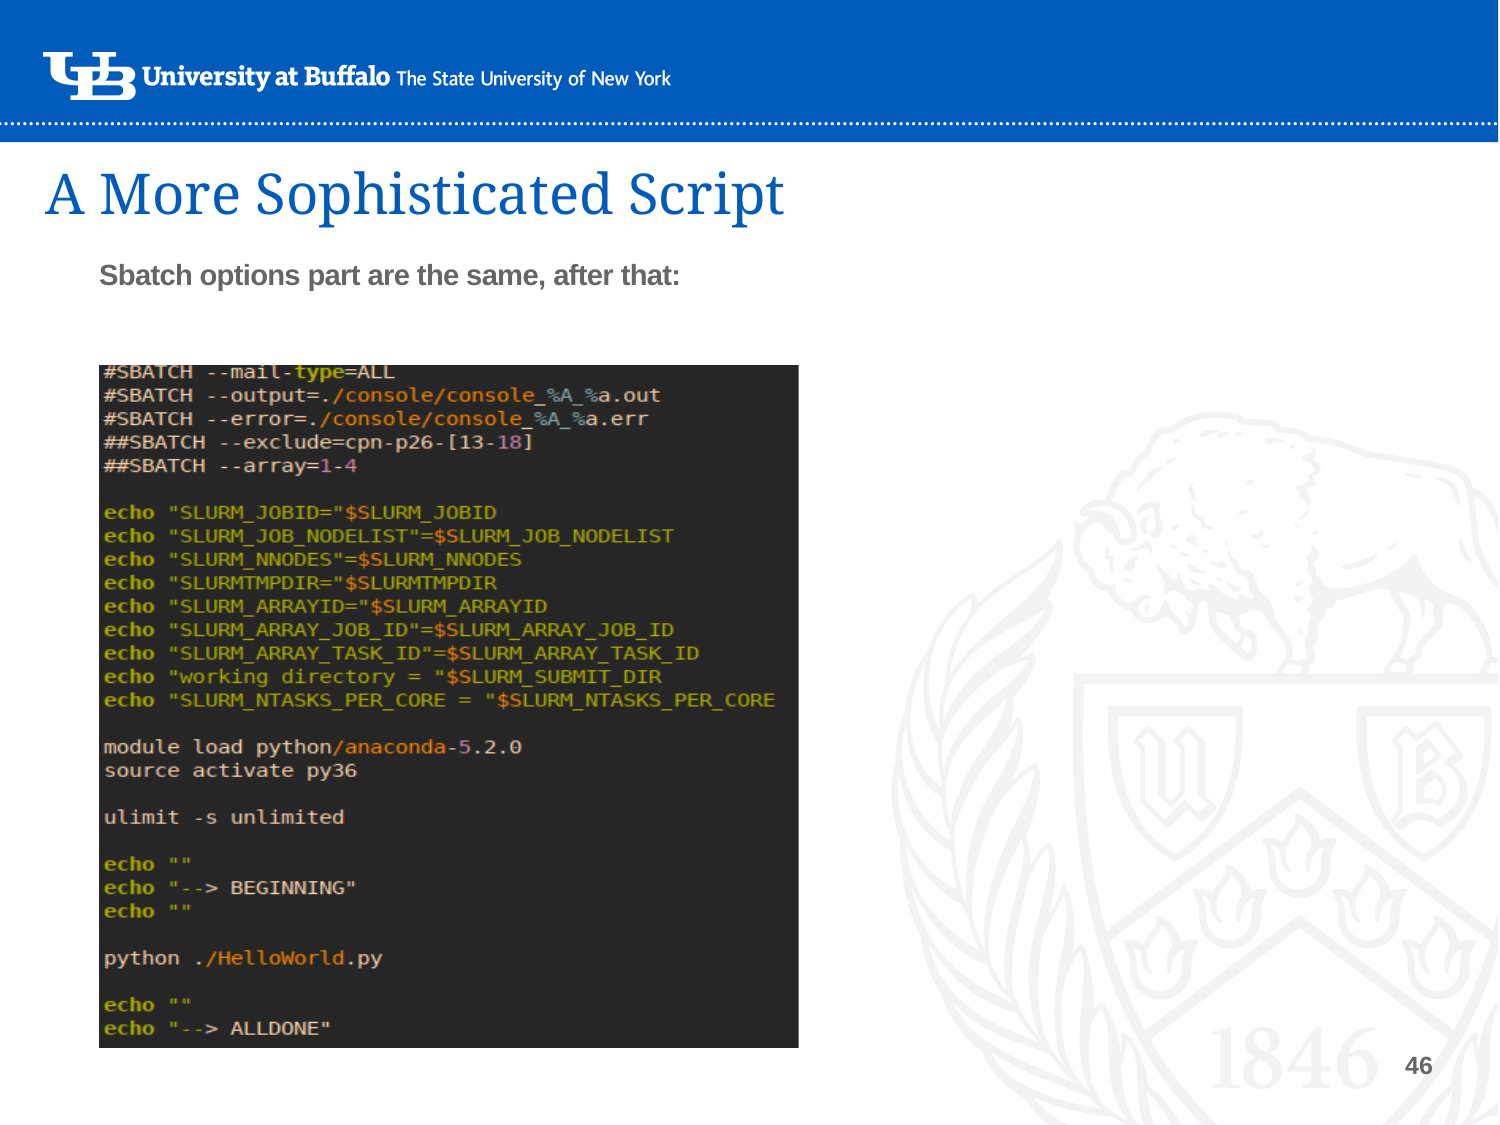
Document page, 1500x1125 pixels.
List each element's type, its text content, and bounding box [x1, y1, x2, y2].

picture [0, 0, 1499, 1125]
title A More Sophisticated Script [30, 153, 1387, 233]
text_box Sbatch options part are the same, after that: [84, 251, 794, 300]
